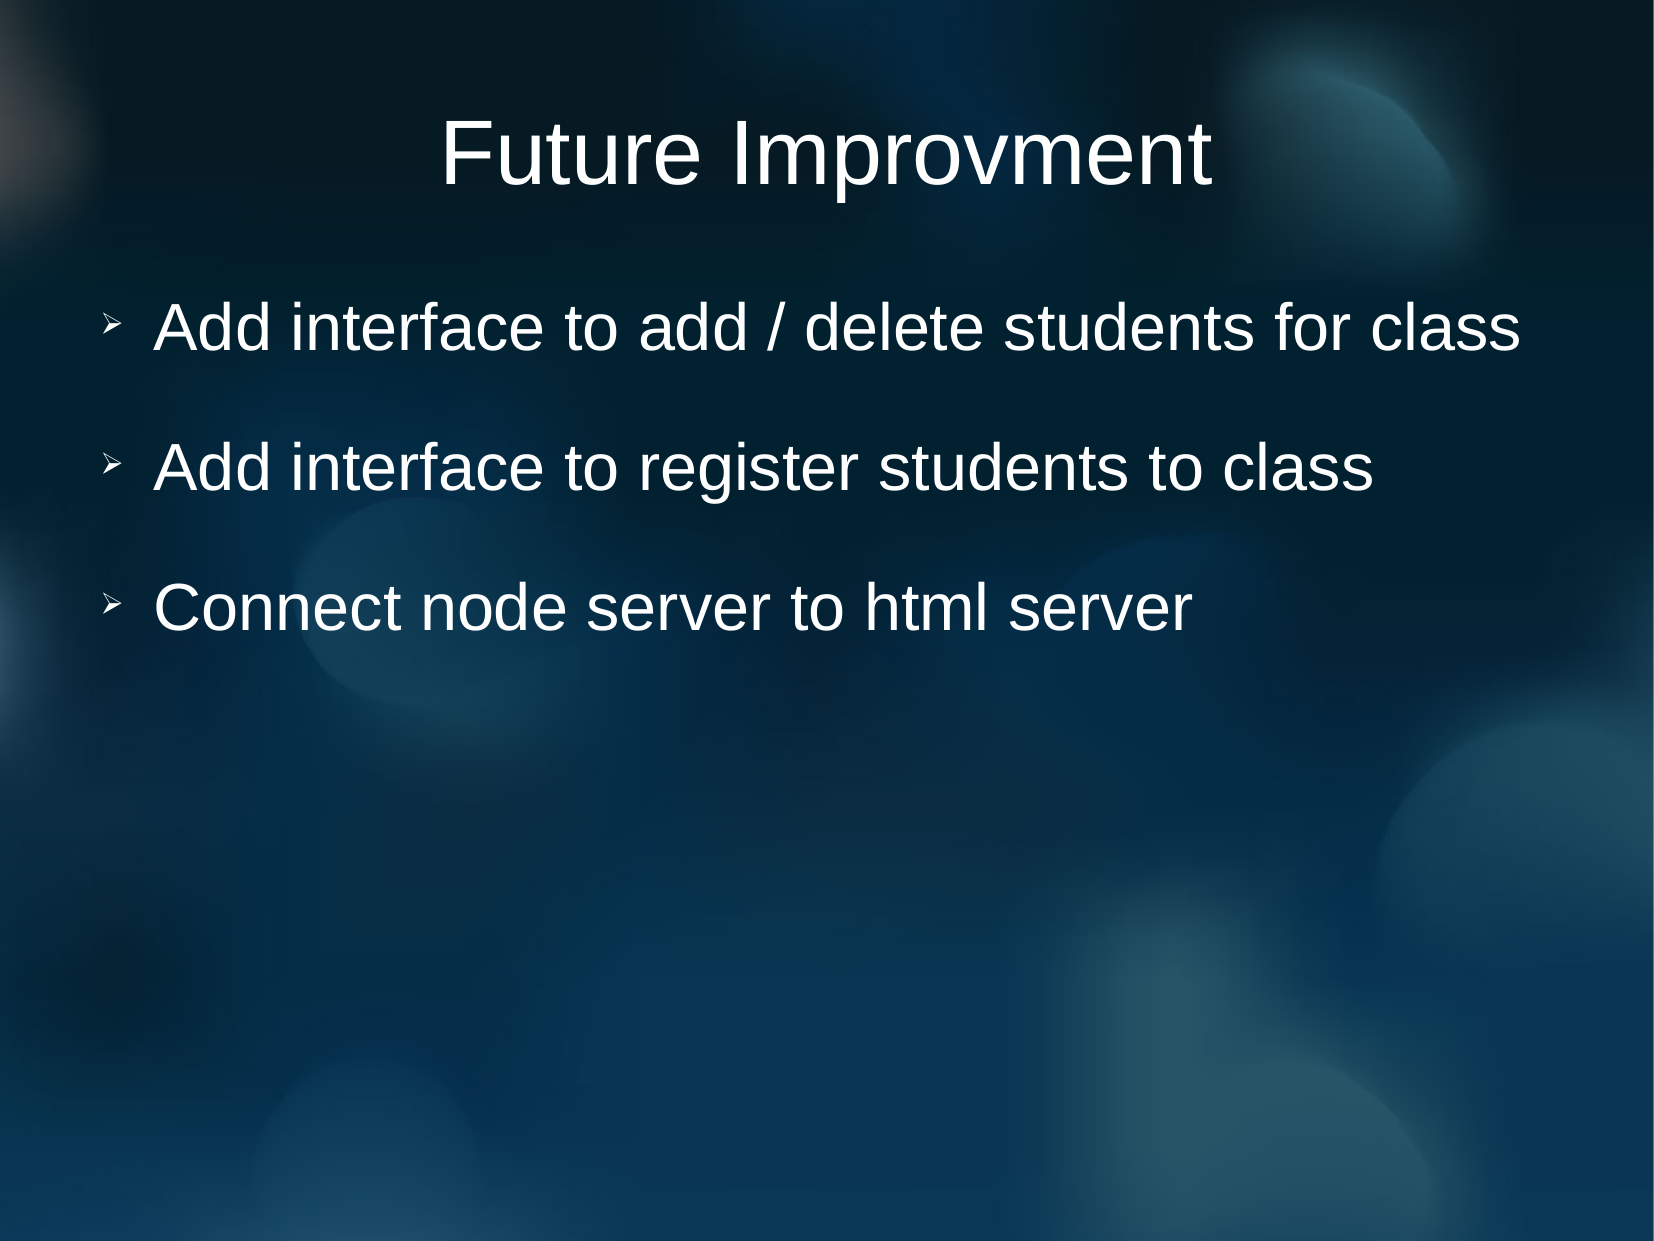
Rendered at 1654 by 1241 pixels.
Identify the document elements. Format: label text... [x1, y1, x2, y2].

list Add interface to add / delete students for class Add interface to register students to class Connect node server to html server [82, 290, 1571, 1010]
picture [0, 0, 1654, 532]
picture [0, 510, 1654, 1241]
title Future Improvment [82, 49, 1571, 257]
